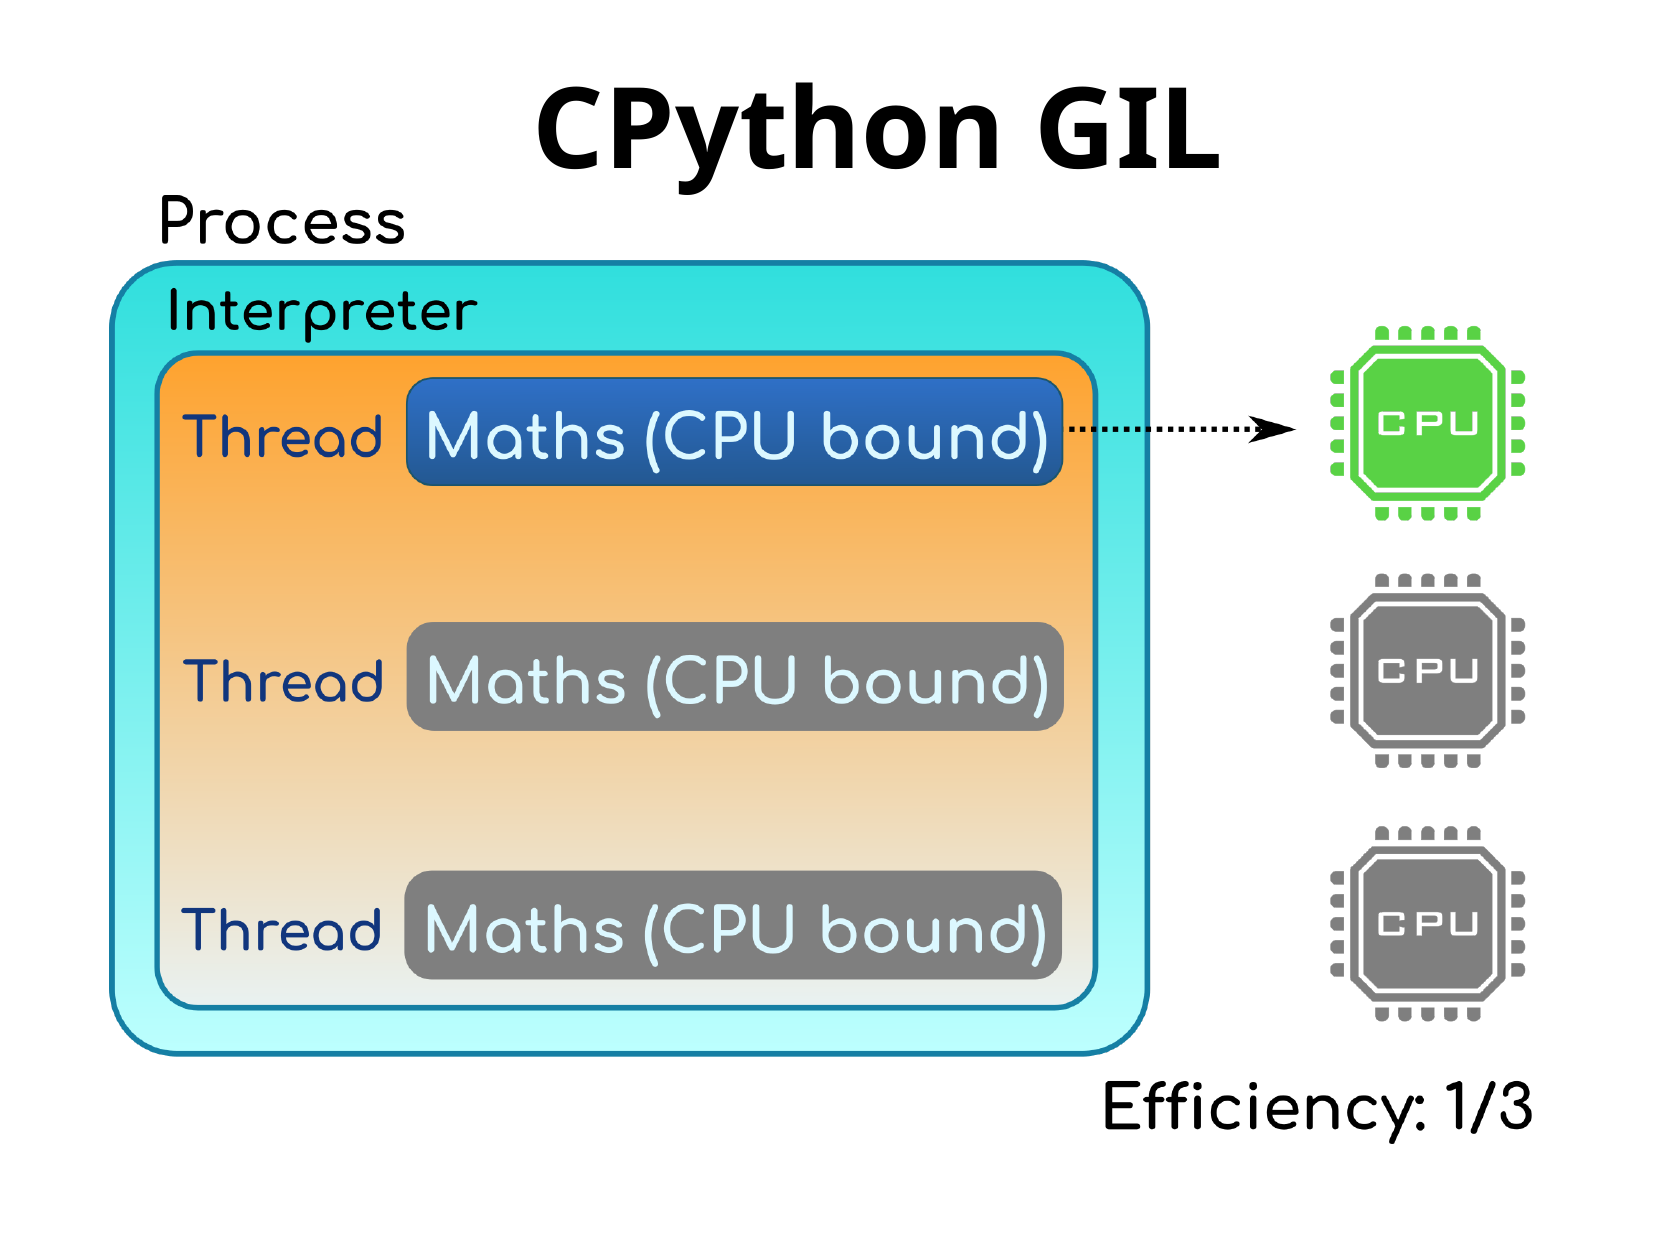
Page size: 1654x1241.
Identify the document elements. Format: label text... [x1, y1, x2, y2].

picture [109, 195, 1544, 1144]
title CPython GIL [213, 50, 1544, 195]
